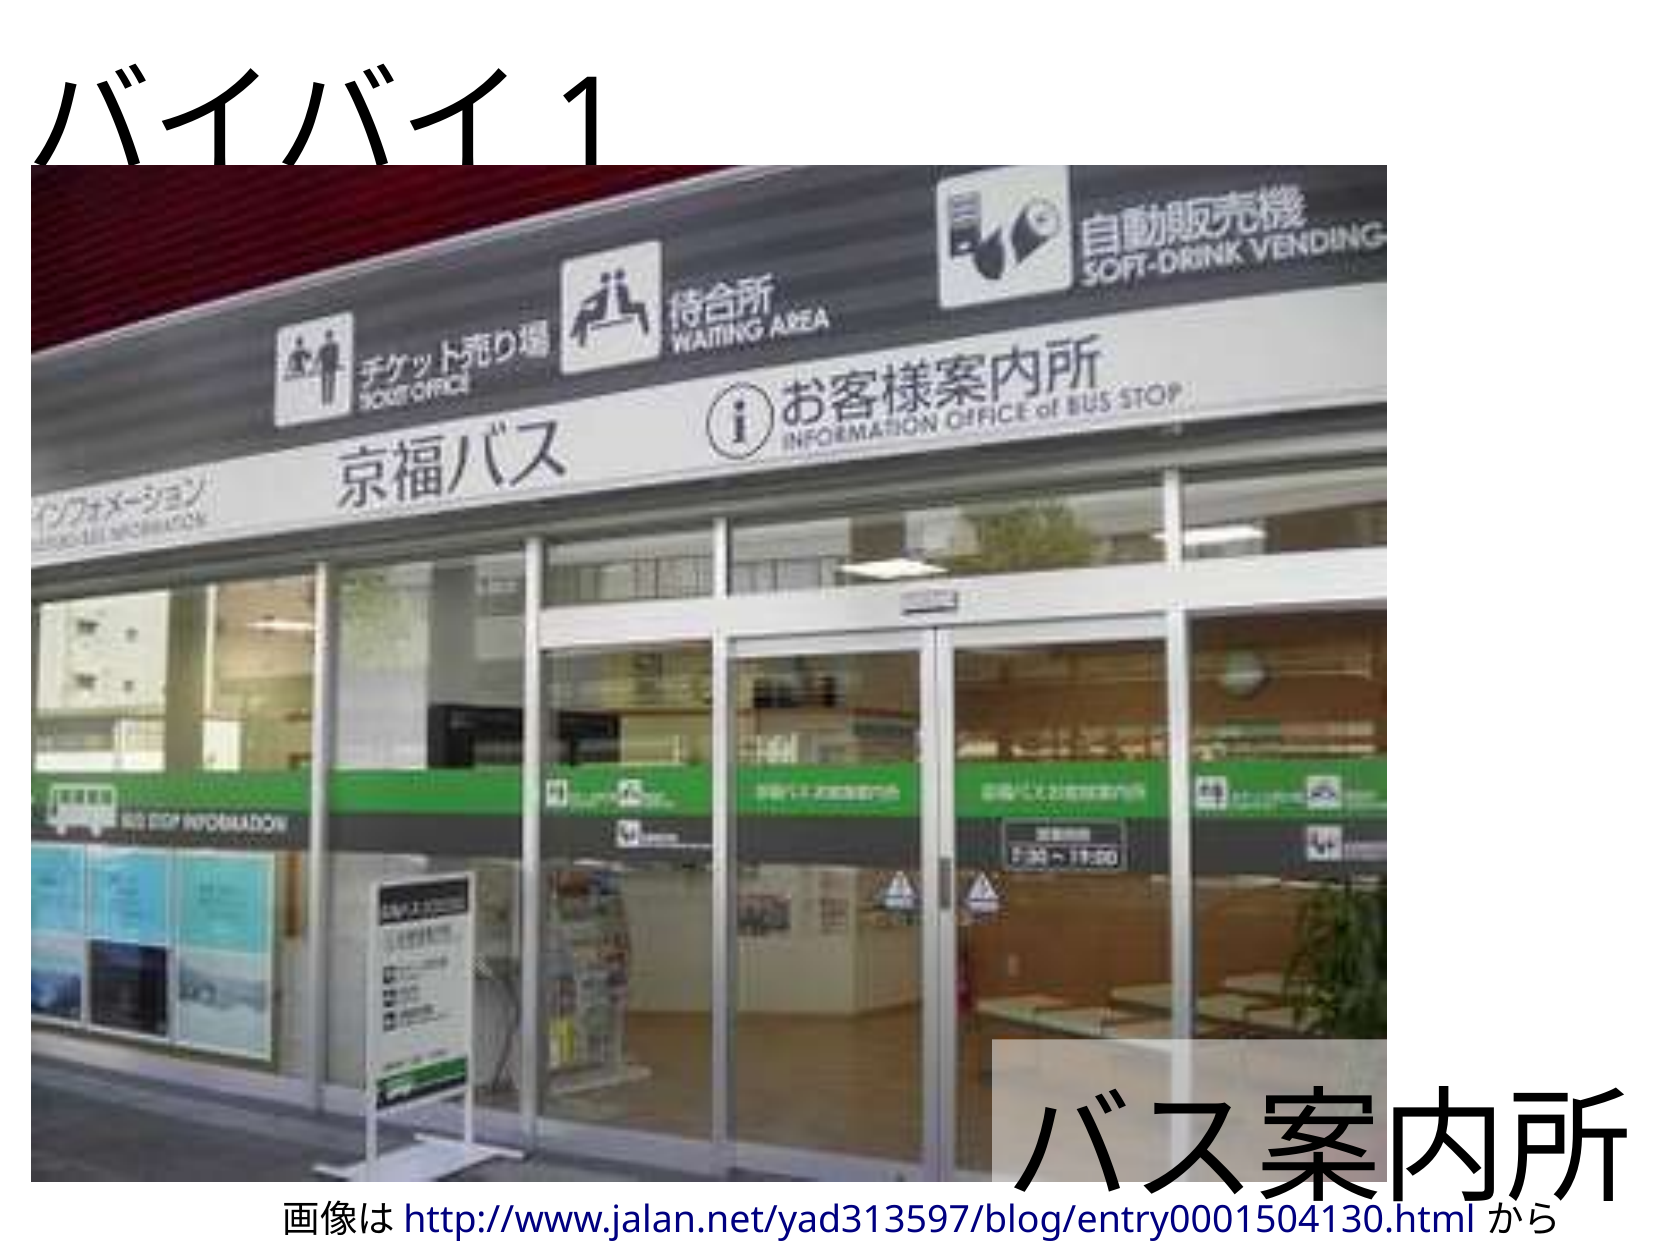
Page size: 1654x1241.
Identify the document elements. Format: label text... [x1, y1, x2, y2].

text_box 画像は http://www.jalan.net/yad313597/blog/entry0001504130.html から [267, 1181, 1654, 1234]
text_box バイバイ 1 [11, 13, 910, 189]
picture [31, 165, 1387, 1182]
text_box バス案内所 [992, 1039, 1647, 1180]
